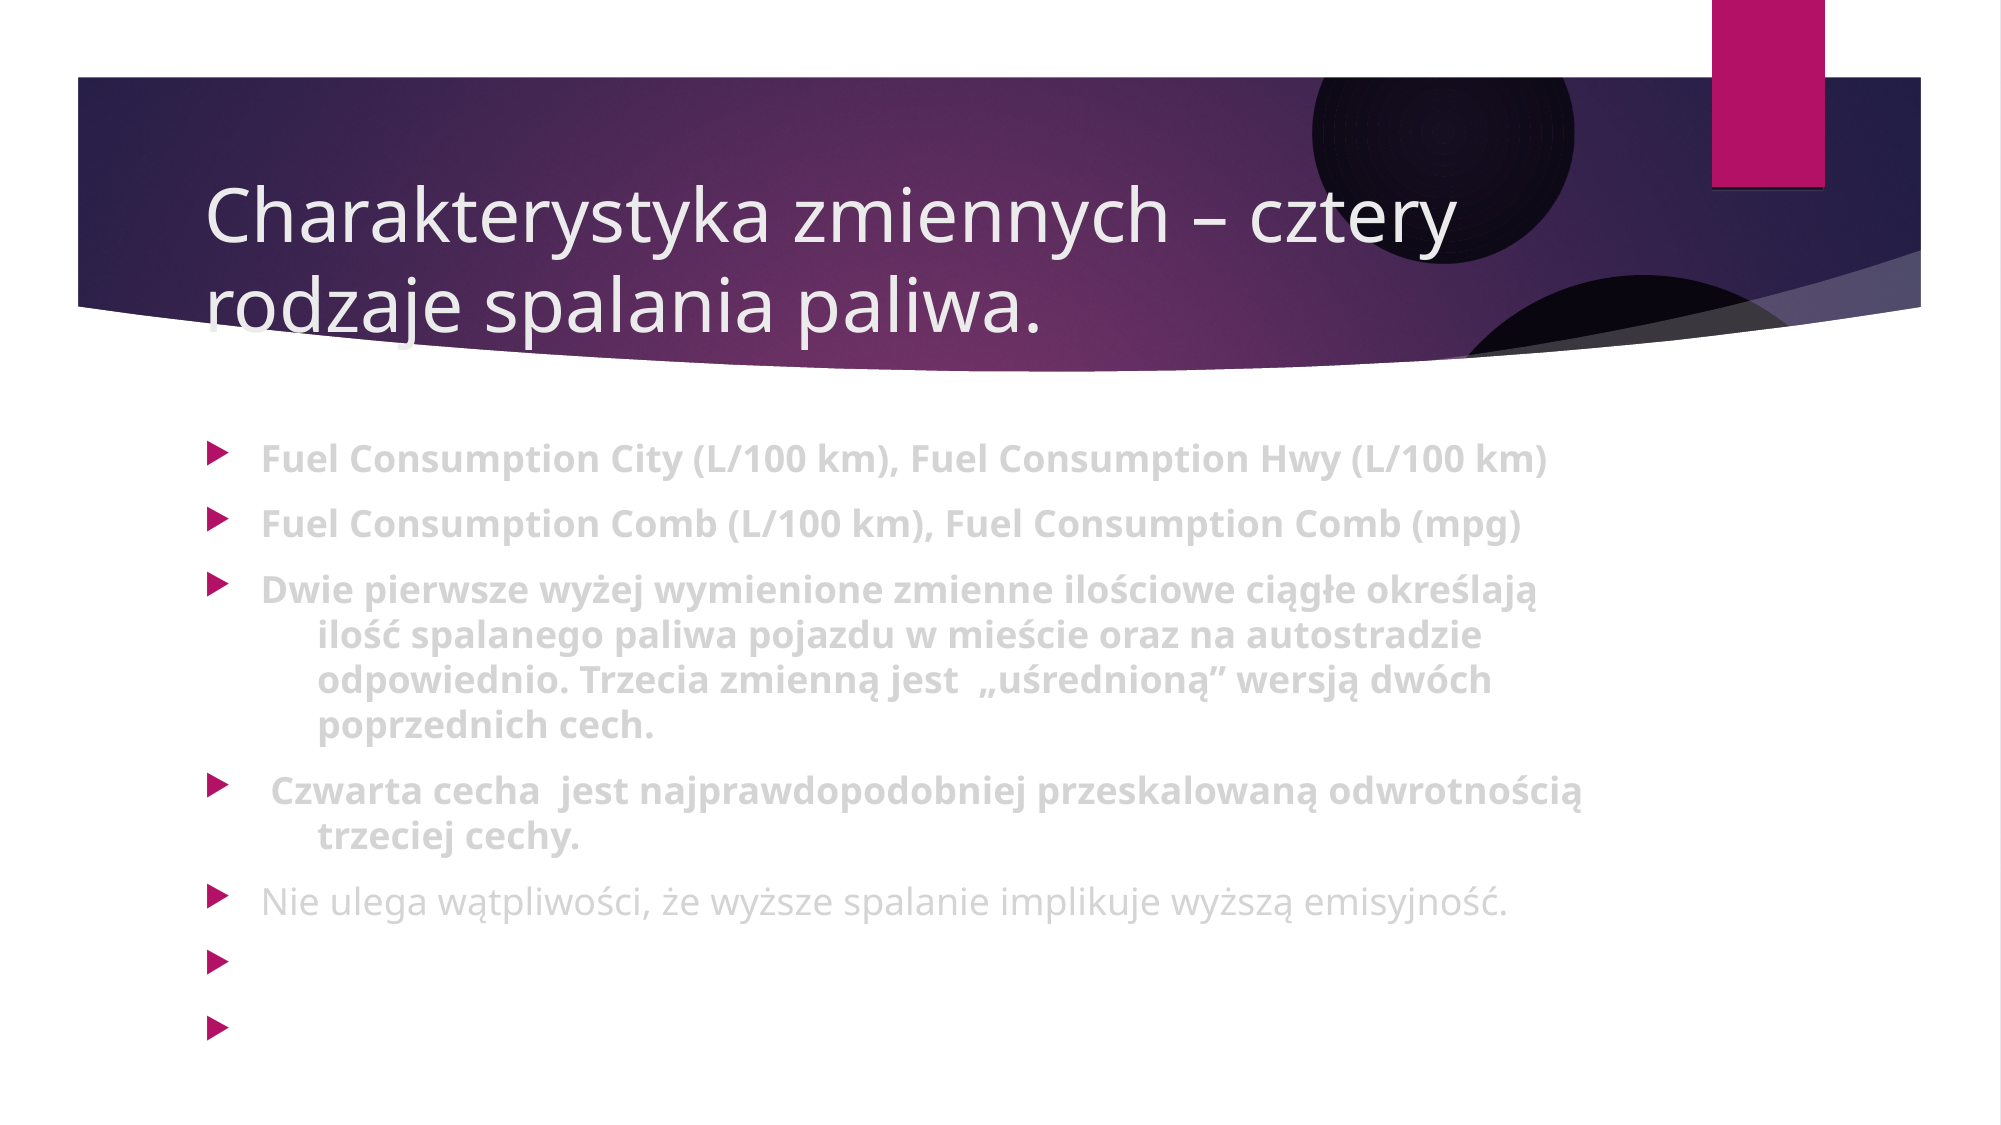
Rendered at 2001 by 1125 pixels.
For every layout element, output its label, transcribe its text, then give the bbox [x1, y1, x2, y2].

title Charakterystyka zmiennych – cztery rodzaje spalania paliwa. [189, 159, 1627, 276]
list Fuel Consumption City (L/100 km), Fuel Consumption Hwy (L/100 km) Fuel Consumption Comb (L/100 km), Fuel Consumption Comb (mpg) Dwie pierwsze wyżej wymienione zmienne ilościowe ciągłe określają ilość spalanego paliwa pojazdu w mieście oraz na autostradzie odpowiednio. Trzecia zmienną jest „uśrednioną” wersją dwóch poprzednich cech. Czwarta cecha jest najprawdopodobniej przeskalowaną odwrotnością trzeciej cechy. Nie ulega wątpliwości, że wyższe spalanie implikuje wyższą emisyjność. [189, 427, 1638, 988]
